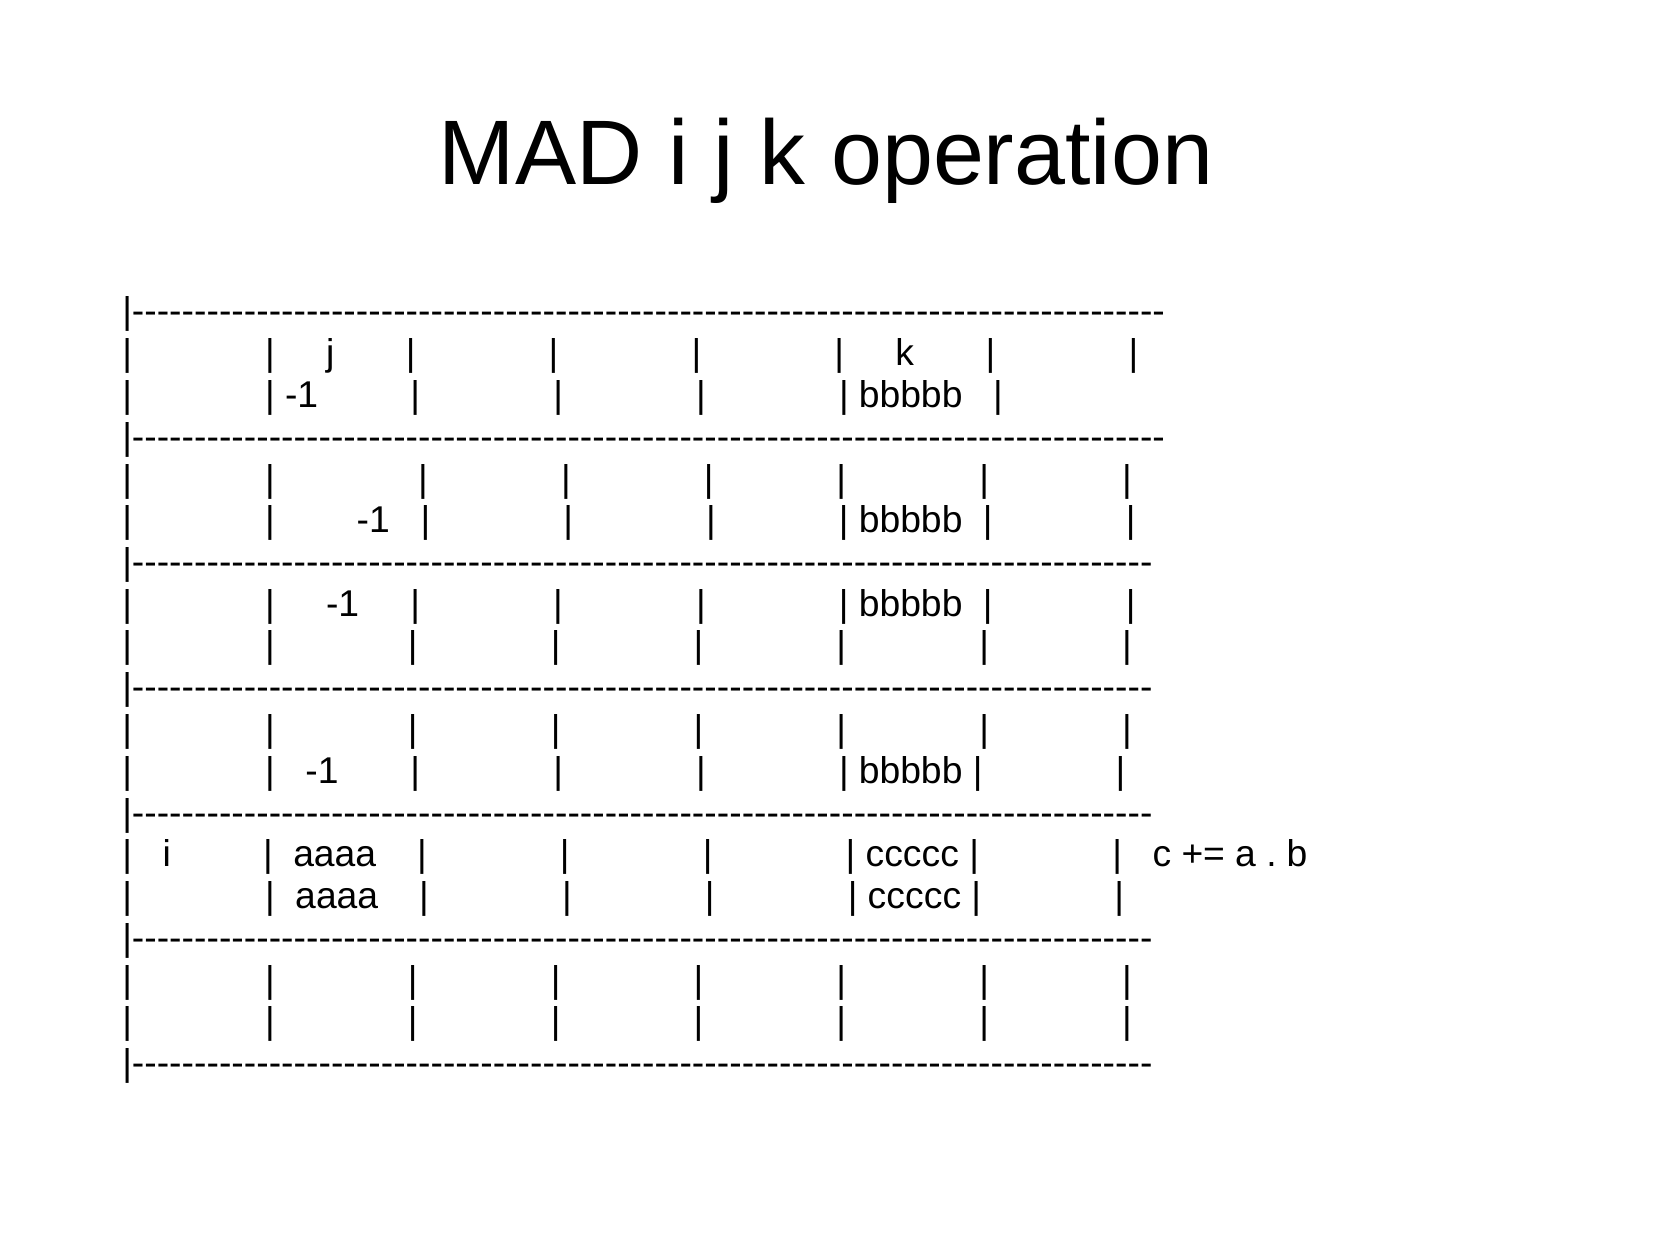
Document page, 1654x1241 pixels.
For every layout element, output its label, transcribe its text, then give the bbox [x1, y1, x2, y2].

title MAD i j k operation [82, 49, 1571, 257]
list |----------------------------------------------------------------------------------- | | j | | | | k | | | | -1 | | | | bbbbb | |----------------------------------------------------------------------------------- | | | | | | | | | | -1 | | | | bbbbb | | |---------------------------------------------------------------------------------- | | -1 | | | | bbbbb | | | | | | | | | | |---------------------------------------------------------------------------------- | | | | | | | | | | -1 | | | | bbbbb | | |---------------------------------------------------------------------------------- | i | aaaa | | | | ccccc | | c += a . b | | aaaa | | | | ccccc | | |---------------------------------------------------------------------------------- | | | | | | | | | | | | | | | | |---------------------------------------------------------------------------------- [82, 290, 1571, 1109]
